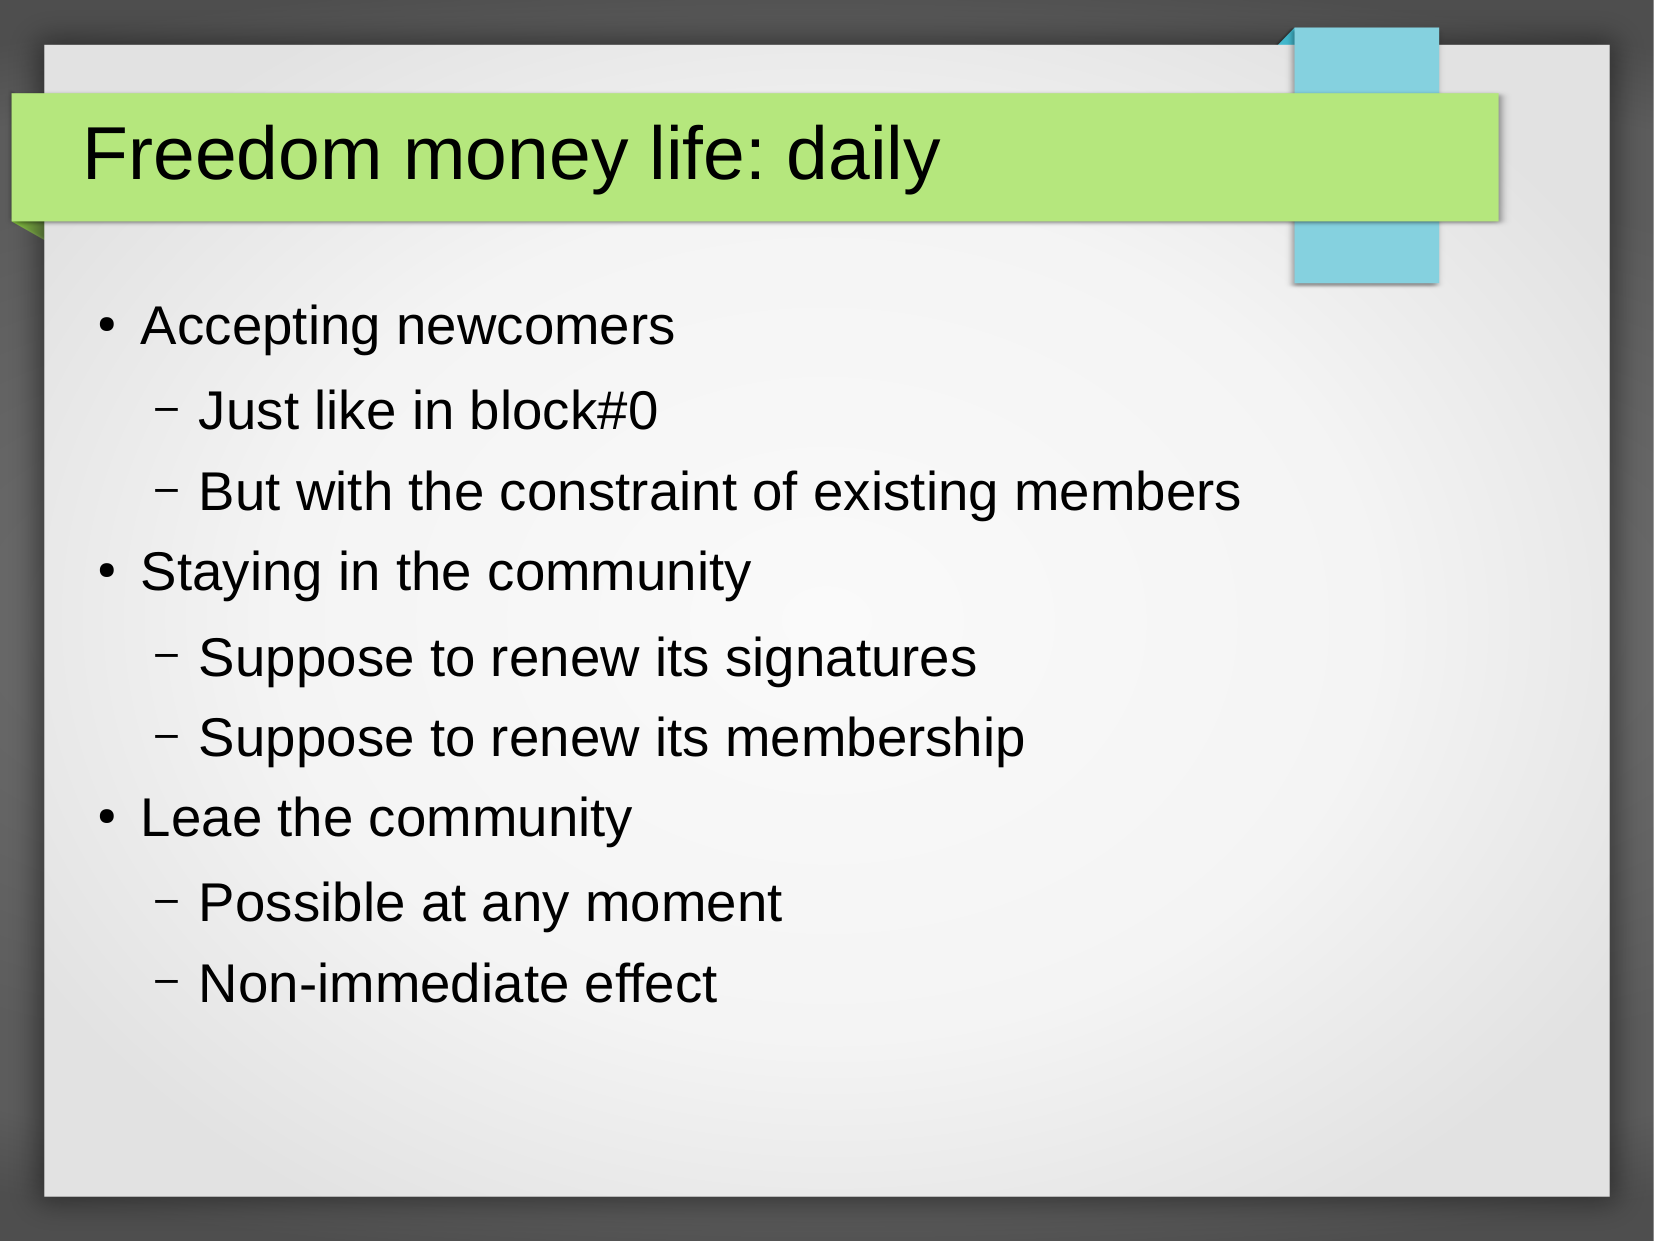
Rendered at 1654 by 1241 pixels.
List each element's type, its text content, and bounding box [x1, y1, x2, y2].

picture [0, 0, 1654, 1241]
title Freedom money life: daily [82, 94, 1489, 213]
list Accepting newcomers Just like in block#0 But with the constraint of existing members Staying in the community Suppose to renew its signatures Suppose to renew its membership Leae the community Possible at any moment Non-immediate effect [82, 295, 1571, 1015]
